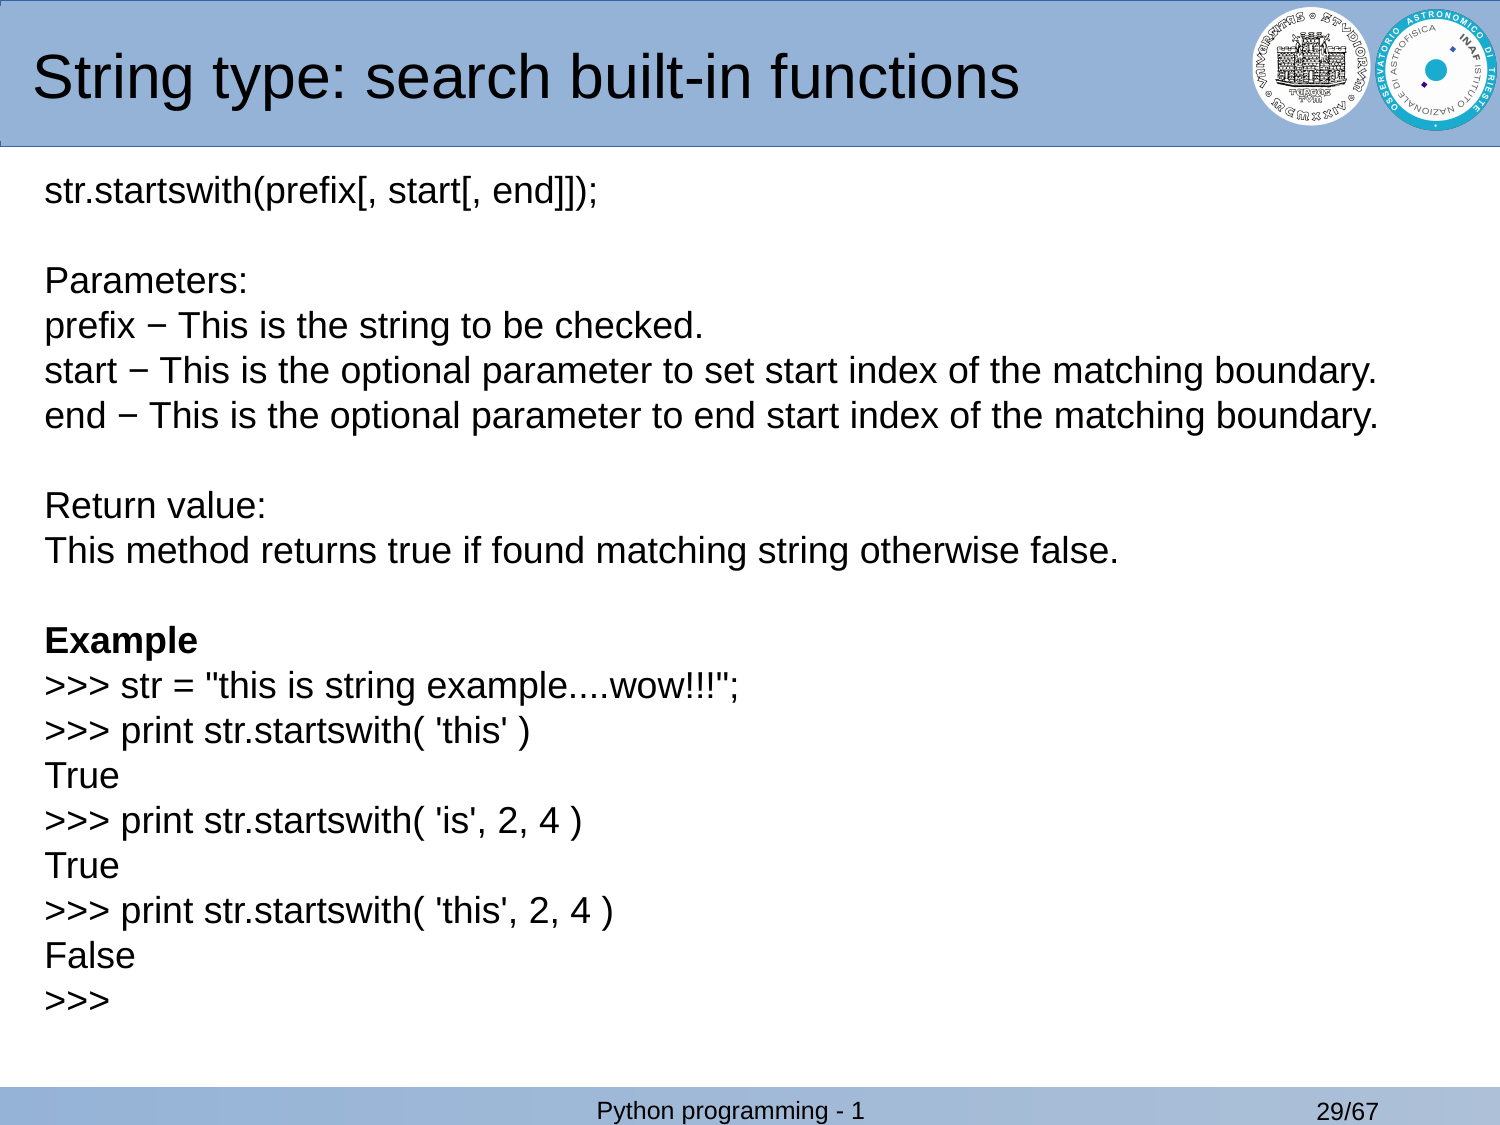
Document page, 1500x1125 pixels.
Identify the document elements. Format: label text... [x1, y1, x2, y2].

picture [1253, 0, 1500, 156]
list str.startswith(prefix[, start[, end]]); Parameters: prefix − This is the string to be checked. start − This is the optional parameter to set start index of the matching boundary. end − This is the optional parameter to end start index of the matching boundary. Return value: This method returns true if found matching string otherwise false. Example >>> str = "this is string example....wow!!!"; >>> print str.startswith( 'this' ) True >>> print str.startswith( 'is', 2, 4 ) True >>> print str.startswith( 'this', 2, 4 ) False >>> [29, 158, 1500, 1071]
text_box String type: search built-in functions [0, 5, 1253, 141]
